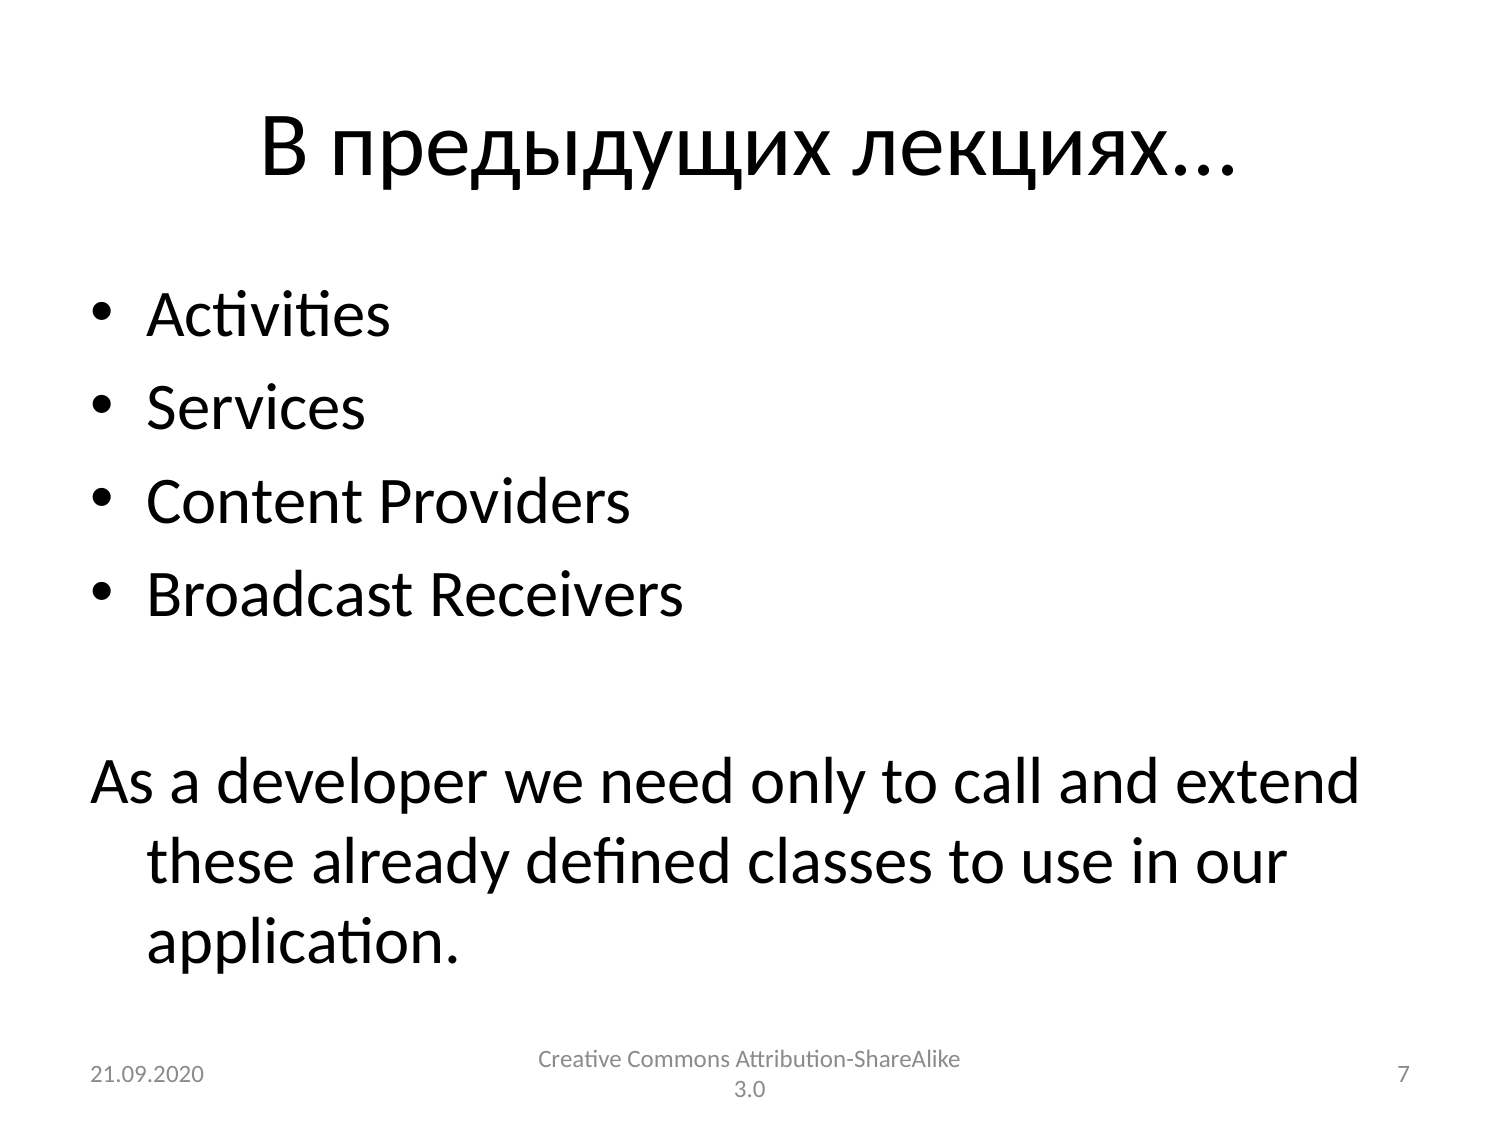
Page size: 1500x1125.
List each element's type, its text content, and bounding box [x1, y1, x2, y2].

title В предыдущих лекциях... [75, 45, 1425, 233]
list Activities Services Content Providers Broadcast Receivers As a developer we need only to call and extend these already defined classes to use in our application. [75, 262, 1425, 1005]
